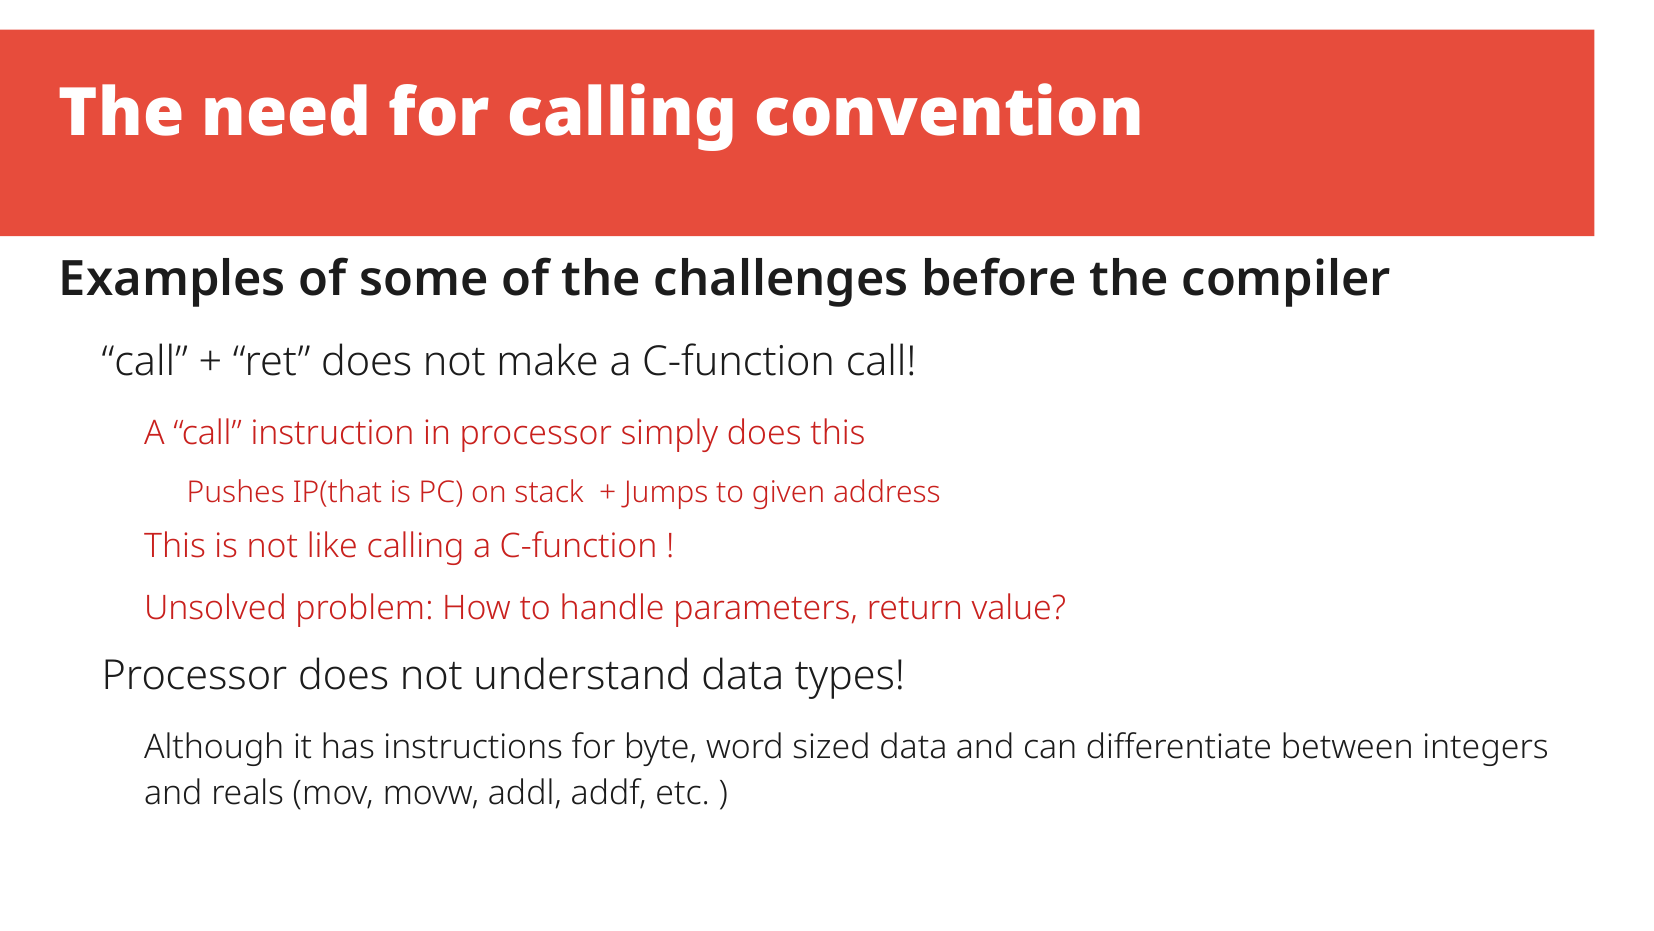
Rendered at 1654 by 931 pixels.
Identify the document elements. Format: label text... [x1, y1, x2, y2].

title The need for calling convention [59, 44, 1595, 156]
list Examples of some of the challenges before the compiler “call” + “ret” does not make a C-function call! A “call” instruction in processor simply does this Pushes IP(that is PC) on stack + Jumps to given address This is not like calling a C-function ! Unsolved problem: How to handle parameters, return value? Processor does not understand data types! Although it has instructions for byte, word sized data and can differentiate between integers and reals (mov, movw, addl, addf, etc. ) [59, 243, 1565, 820]
